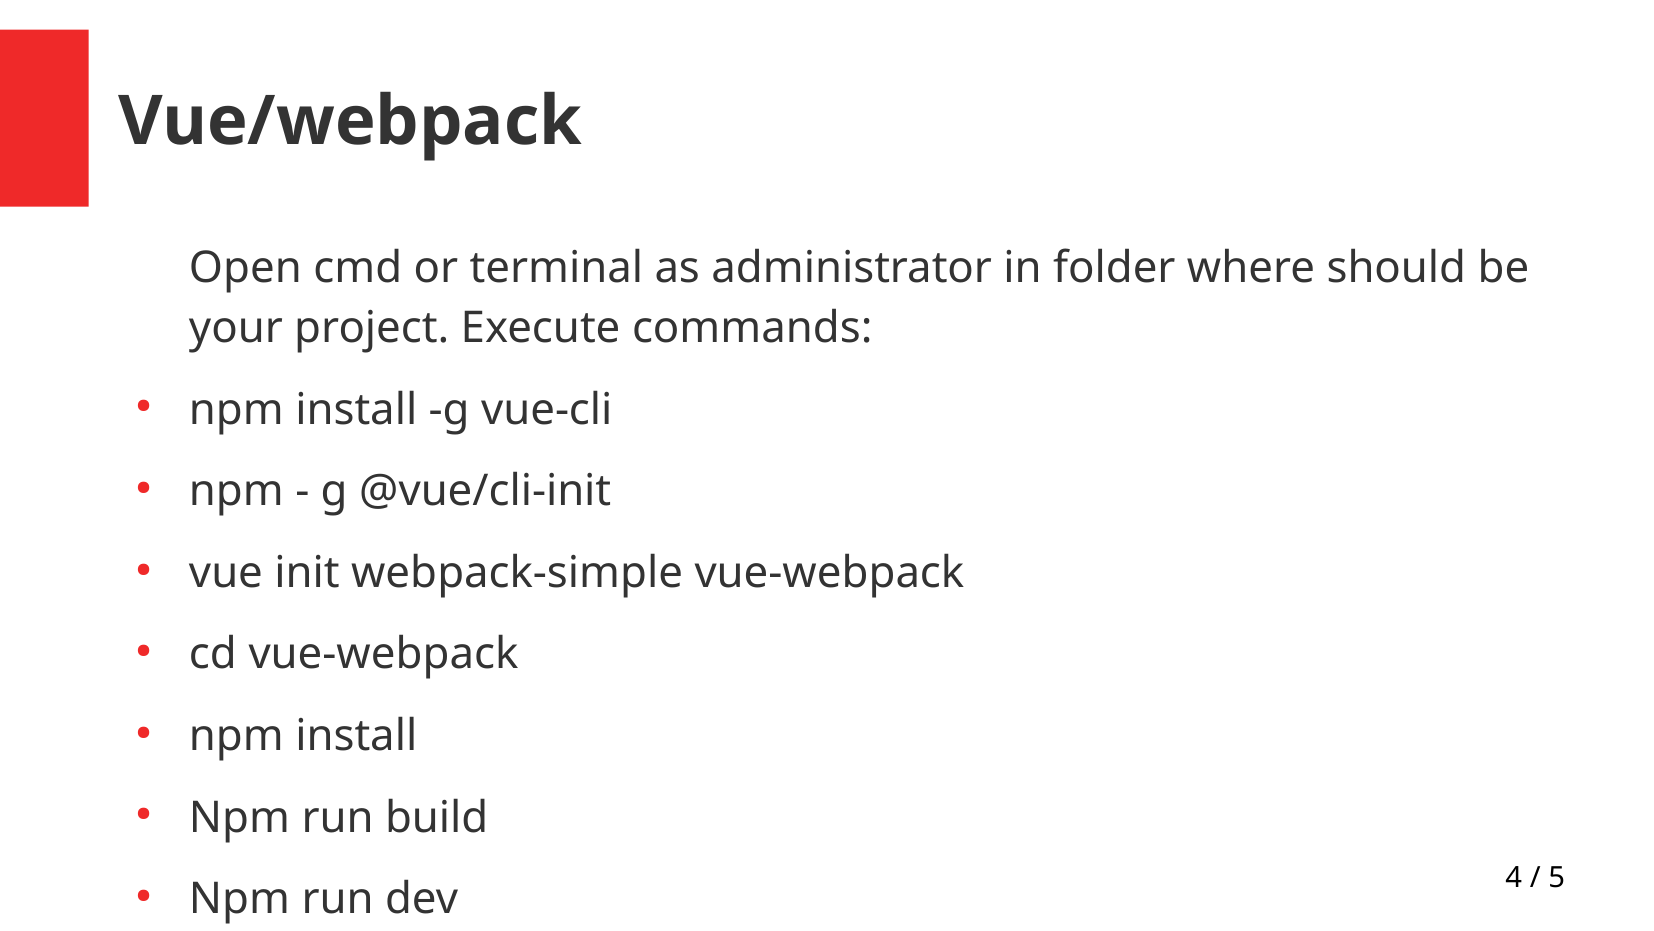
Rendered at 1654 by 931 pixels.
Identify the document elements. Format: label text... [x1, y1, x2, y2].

title Vue/webpack [118, 29, 1595, 207]
list Open cmd or terminal as administrator in folder where should be your project. Execute commands: npm install -g vue-cli npm - g @vue/cli-init vue init webpack-simple vue-webpack cd vue-webpack npm install Npm run build Npm run dev [118, 236, 1595, 798]
